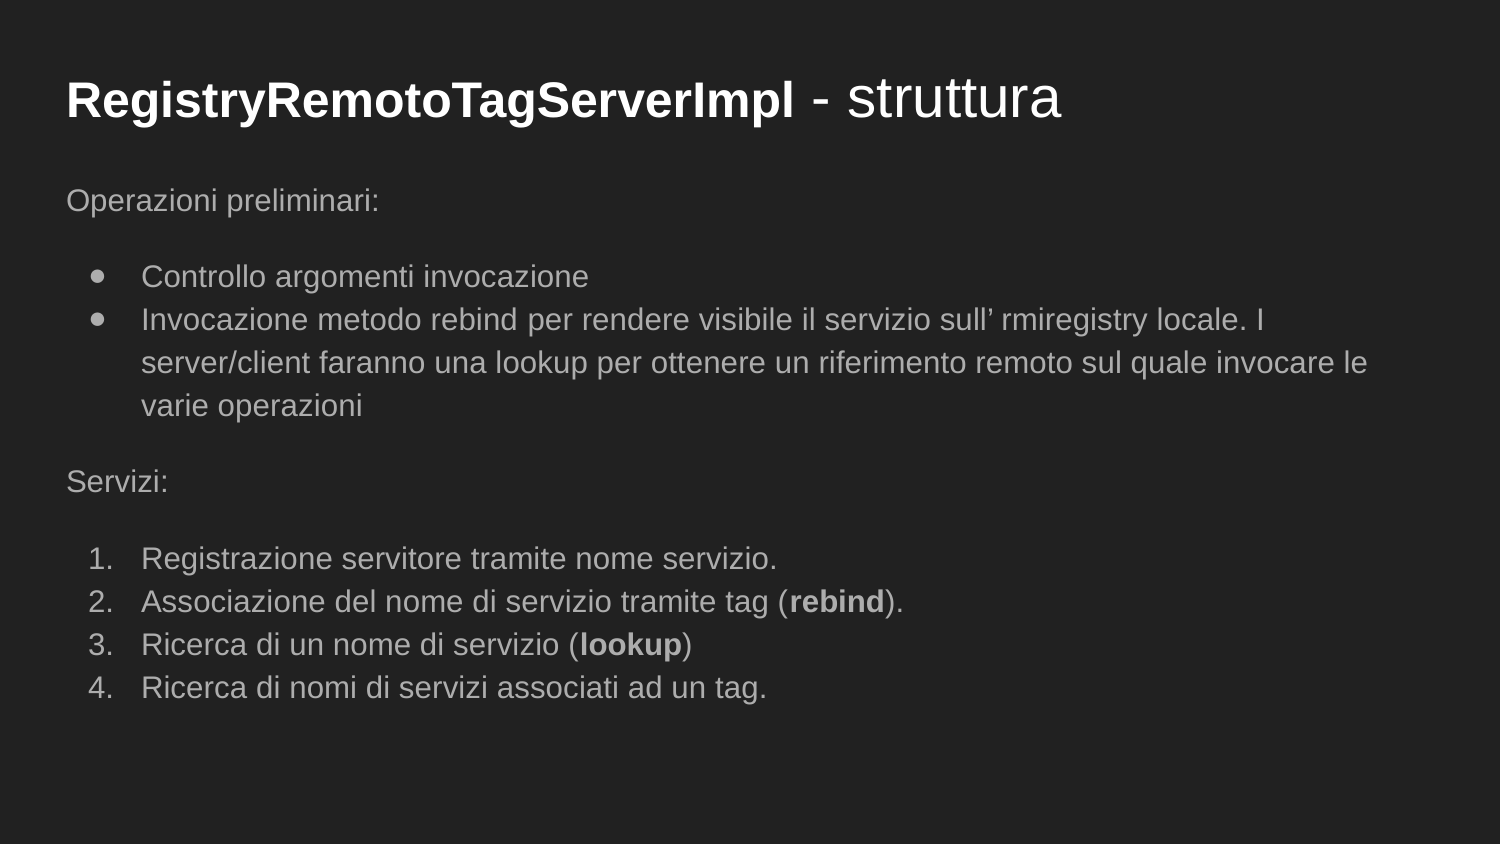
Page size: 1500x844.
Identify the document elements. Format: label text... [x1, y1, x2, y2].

list Operazioni preliminari: Controllo argomenti invocazione Invocazione metodo rebind per rendere visibile il servizio sull’ rmiregistry locale. I server/client faranno una lookup per ottenere un riferimento remoto sul quale invocare le varie operazioni Servizi: Registrazione servitore tramite nome servizio. Associazione del nome di servizio tramite tag (rebind). Ricerca di un nome di servizio (lookup) Ricerca di nomi di servizi associati ad un tag. [51, 159, 1449, 760]
title RegistryRemotoTagServerImpl - struttura [51, 44, 1449, 139]
